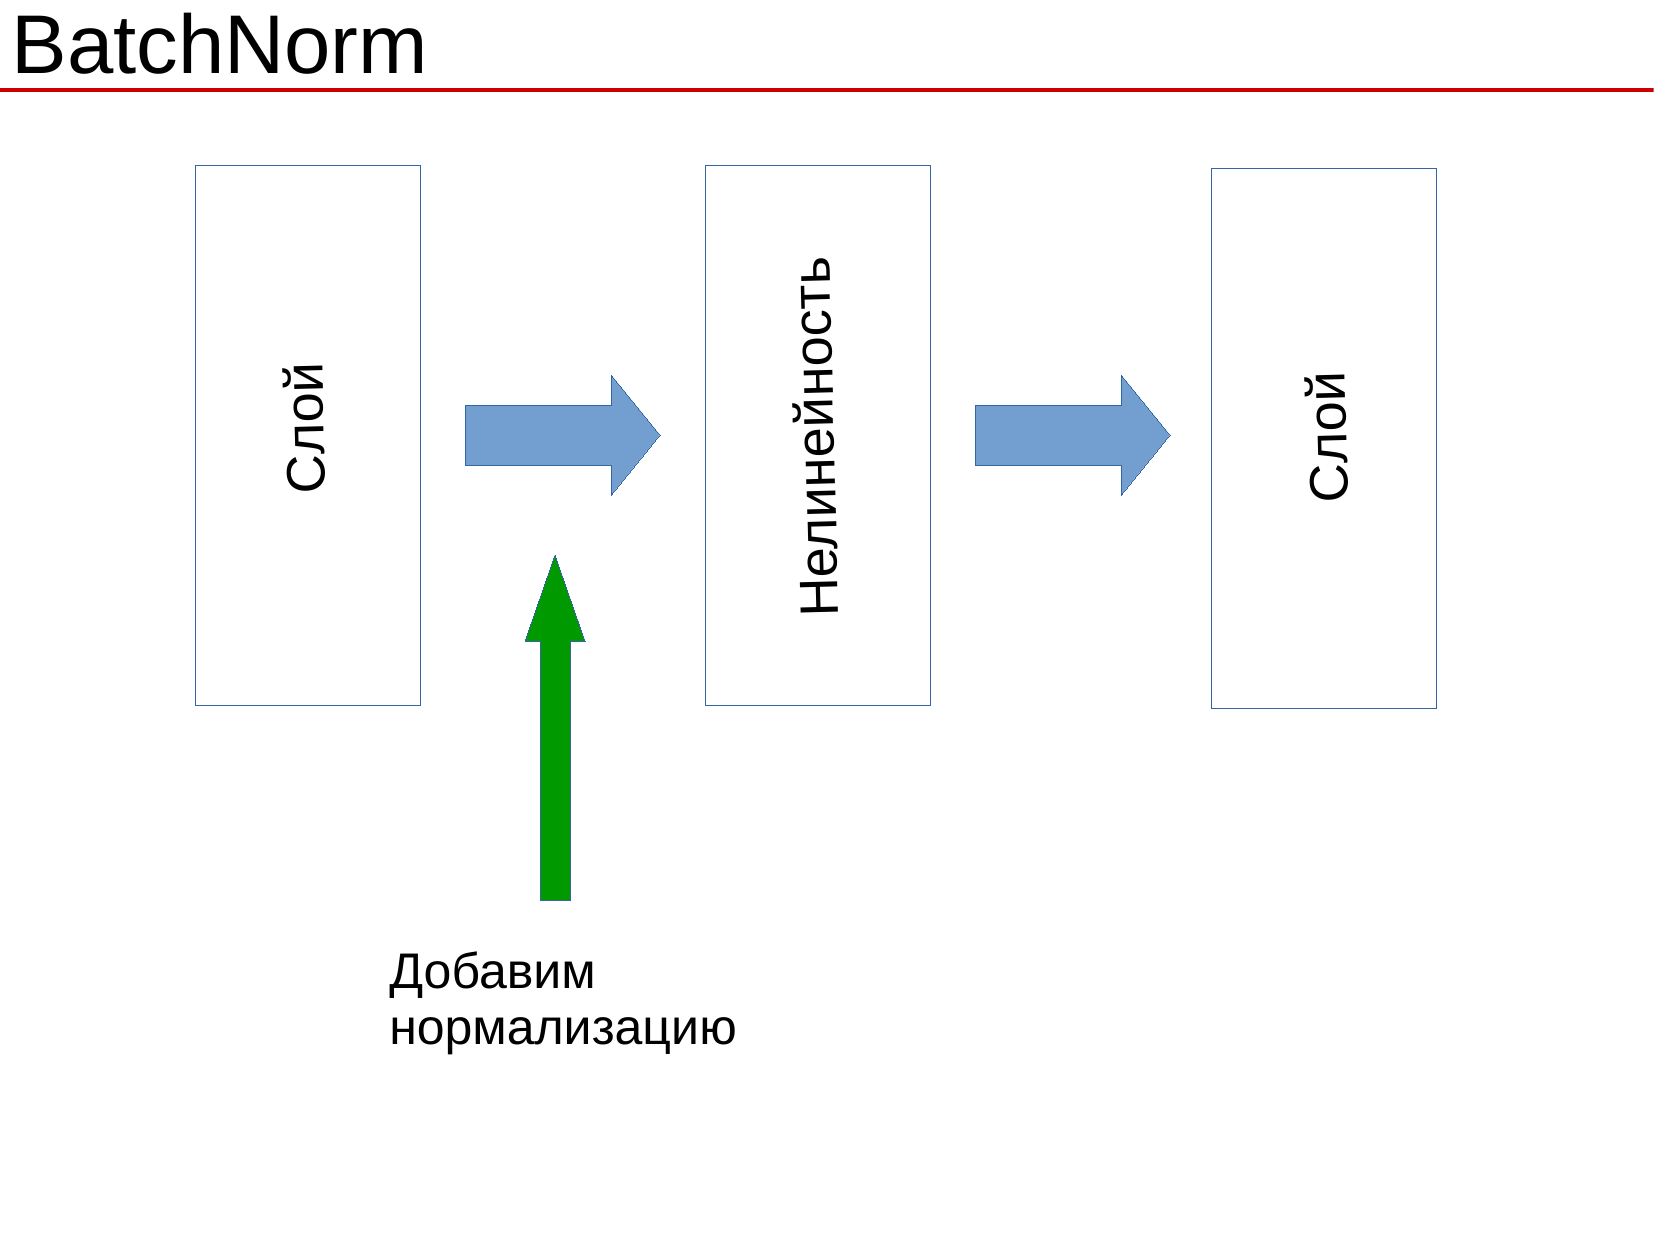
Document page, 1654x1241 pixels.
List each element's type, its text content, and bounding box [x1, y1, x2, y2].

text_box Слой [264, 328, 346, 511]
text_box Добавим нормализацию [374, 936, 795, 1063]
text_box Нелинейность [771, 192, 980, 633]
title BatchNorm [11, 0, 1501, 91]
text_box Слой [1287, 337, 1368, 520]
text_box [975, 375, 1171, 496]
text_box [465, 375, 661, 496]
text_box [525, 555, 586, 901]
